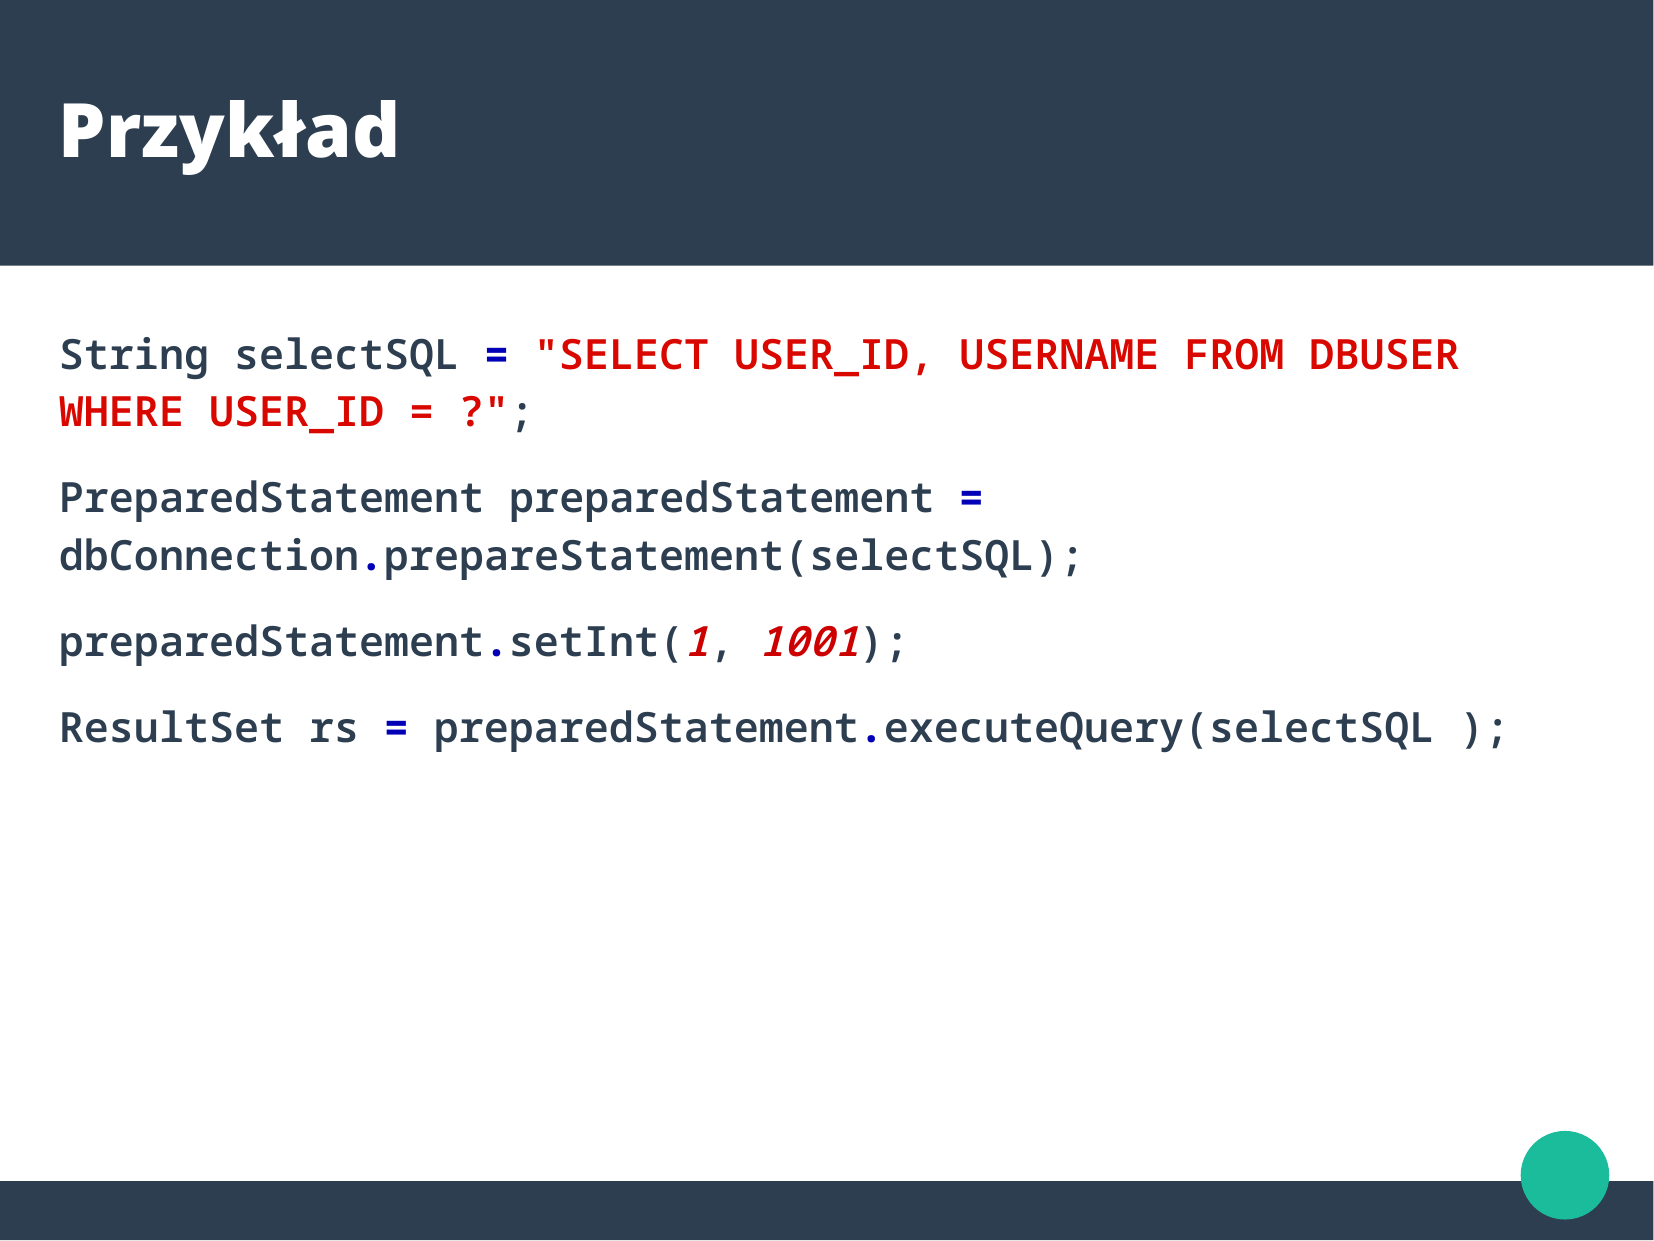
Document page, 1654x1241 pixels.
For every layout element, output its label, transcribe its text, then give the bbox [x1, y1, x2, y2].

list String selectSQL = "SELECT USER_ID, USERNAME FROM DBUSER WHERE USER_ID = ?"; PreparedStatement preparedStatement = dbConnection.prepareStatement(selectSQL); preparedStatement.setInt(1, 1001); ResultSet rs = preparedStatement.executeQuery(selectSQL ); [59, 324, 1595, 1152]
title Przykład [59, 49, 1595, 207]
